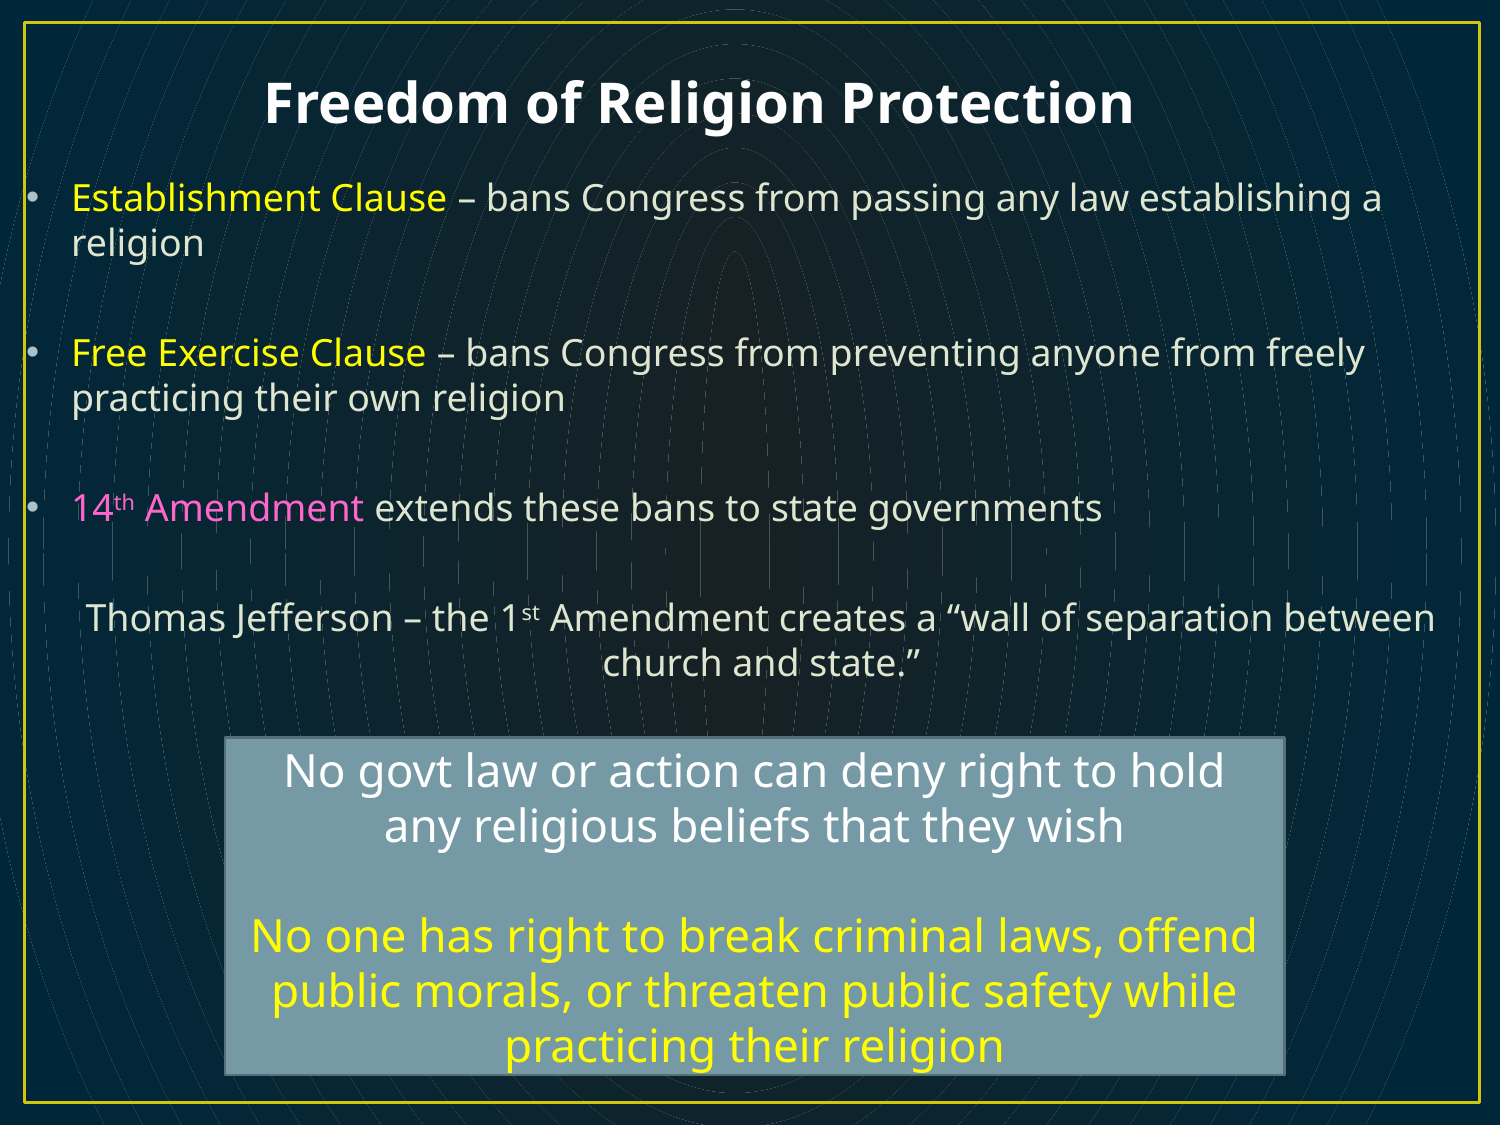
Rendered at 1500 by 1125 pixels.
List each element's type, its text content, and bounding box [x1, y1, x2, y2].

text_box No govt law or action can deny right to hold any religious beliefs that they wish No one has right to break criminal laws, offend public morals, or threaten public safety while practicing their religion [224, 737, 1285, 1075]
list Establishment Clause – bans Congress from passing any law establishing a religion Free Exercise Clause – bans Congress from preventing anyone from freely practicing their own religion 14th Amendment extends these bans to state governments Thomas Jefferson – the 1st Amendment creates a “wall of separation between church and state.” [11, 166, 1500, 700]
title Freedom of Religion Protection [248, 24, 1261, 143]
